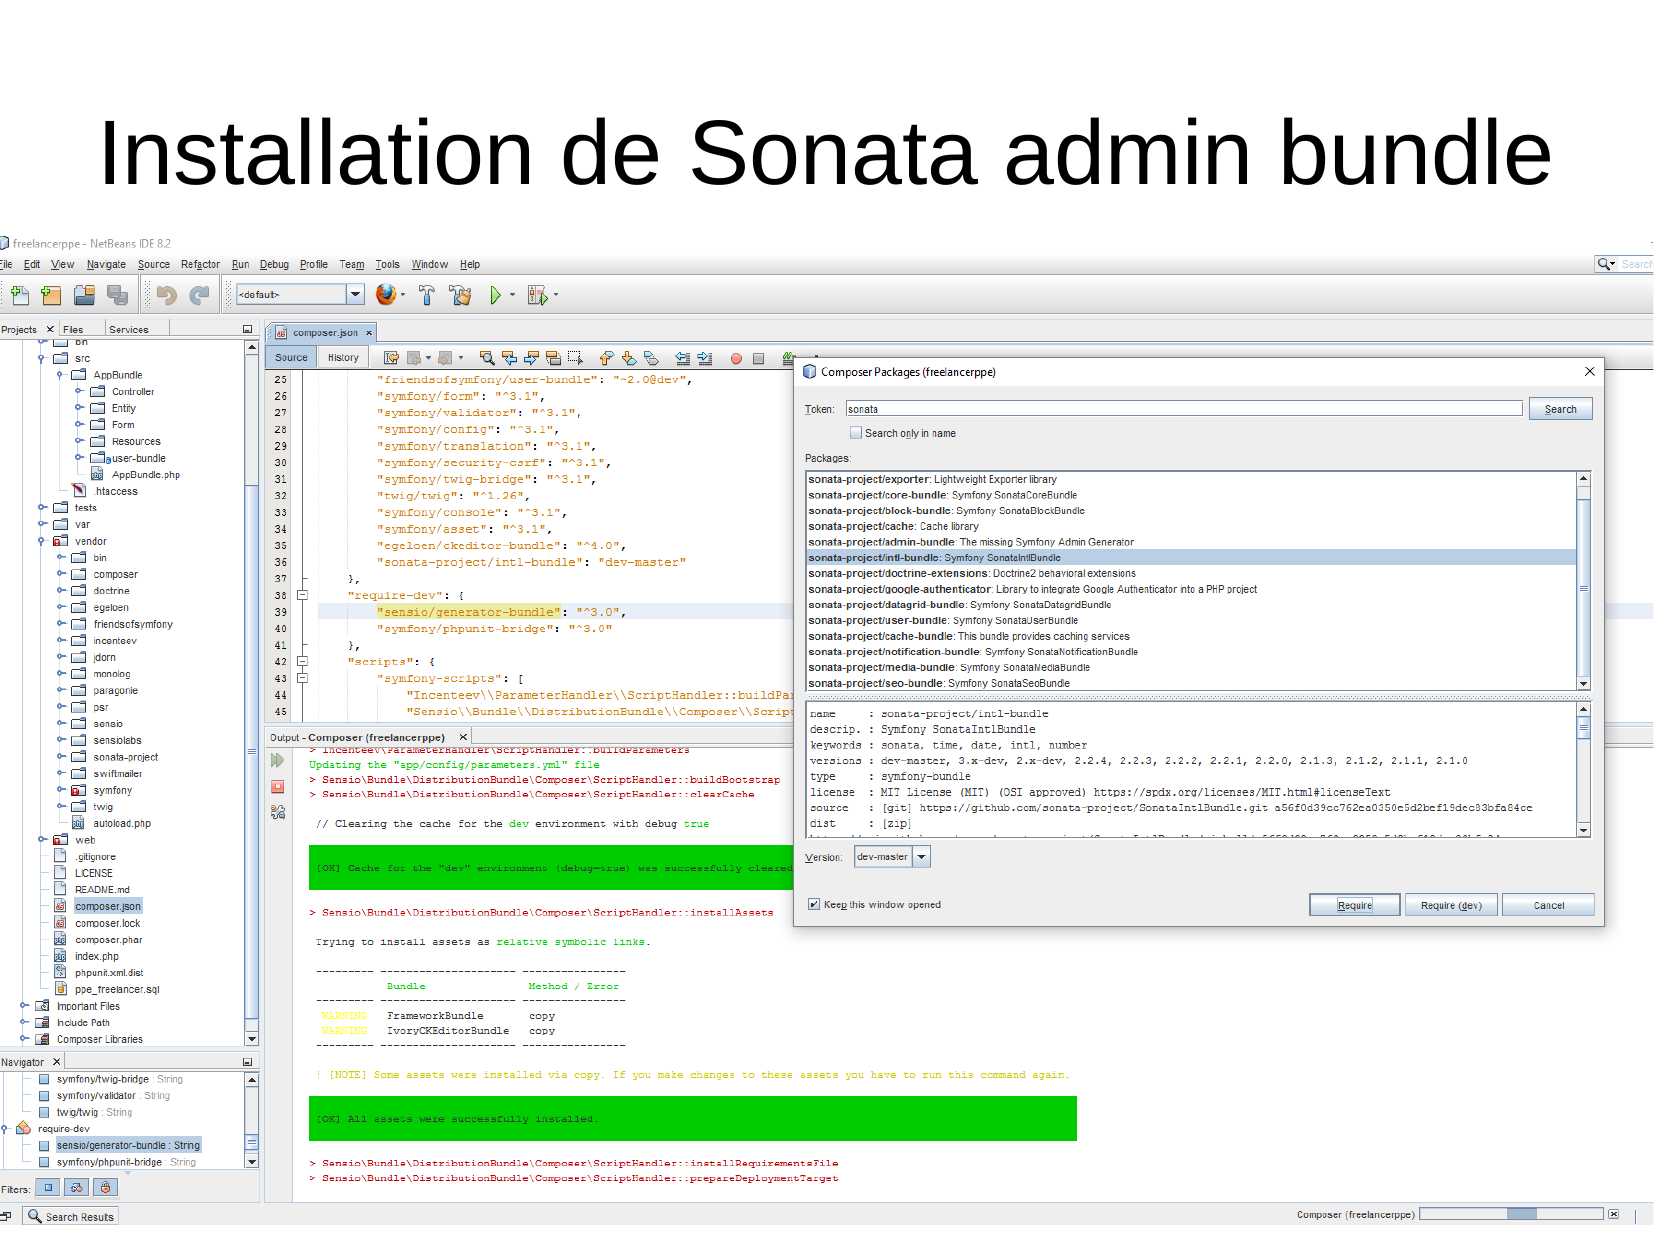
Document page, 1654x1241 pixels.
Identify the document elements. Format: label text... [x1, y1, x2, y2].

title Installation de Sonata admin bundle [82, 49, 1571, 236]
picture [0, 236, 1654, 1225]
